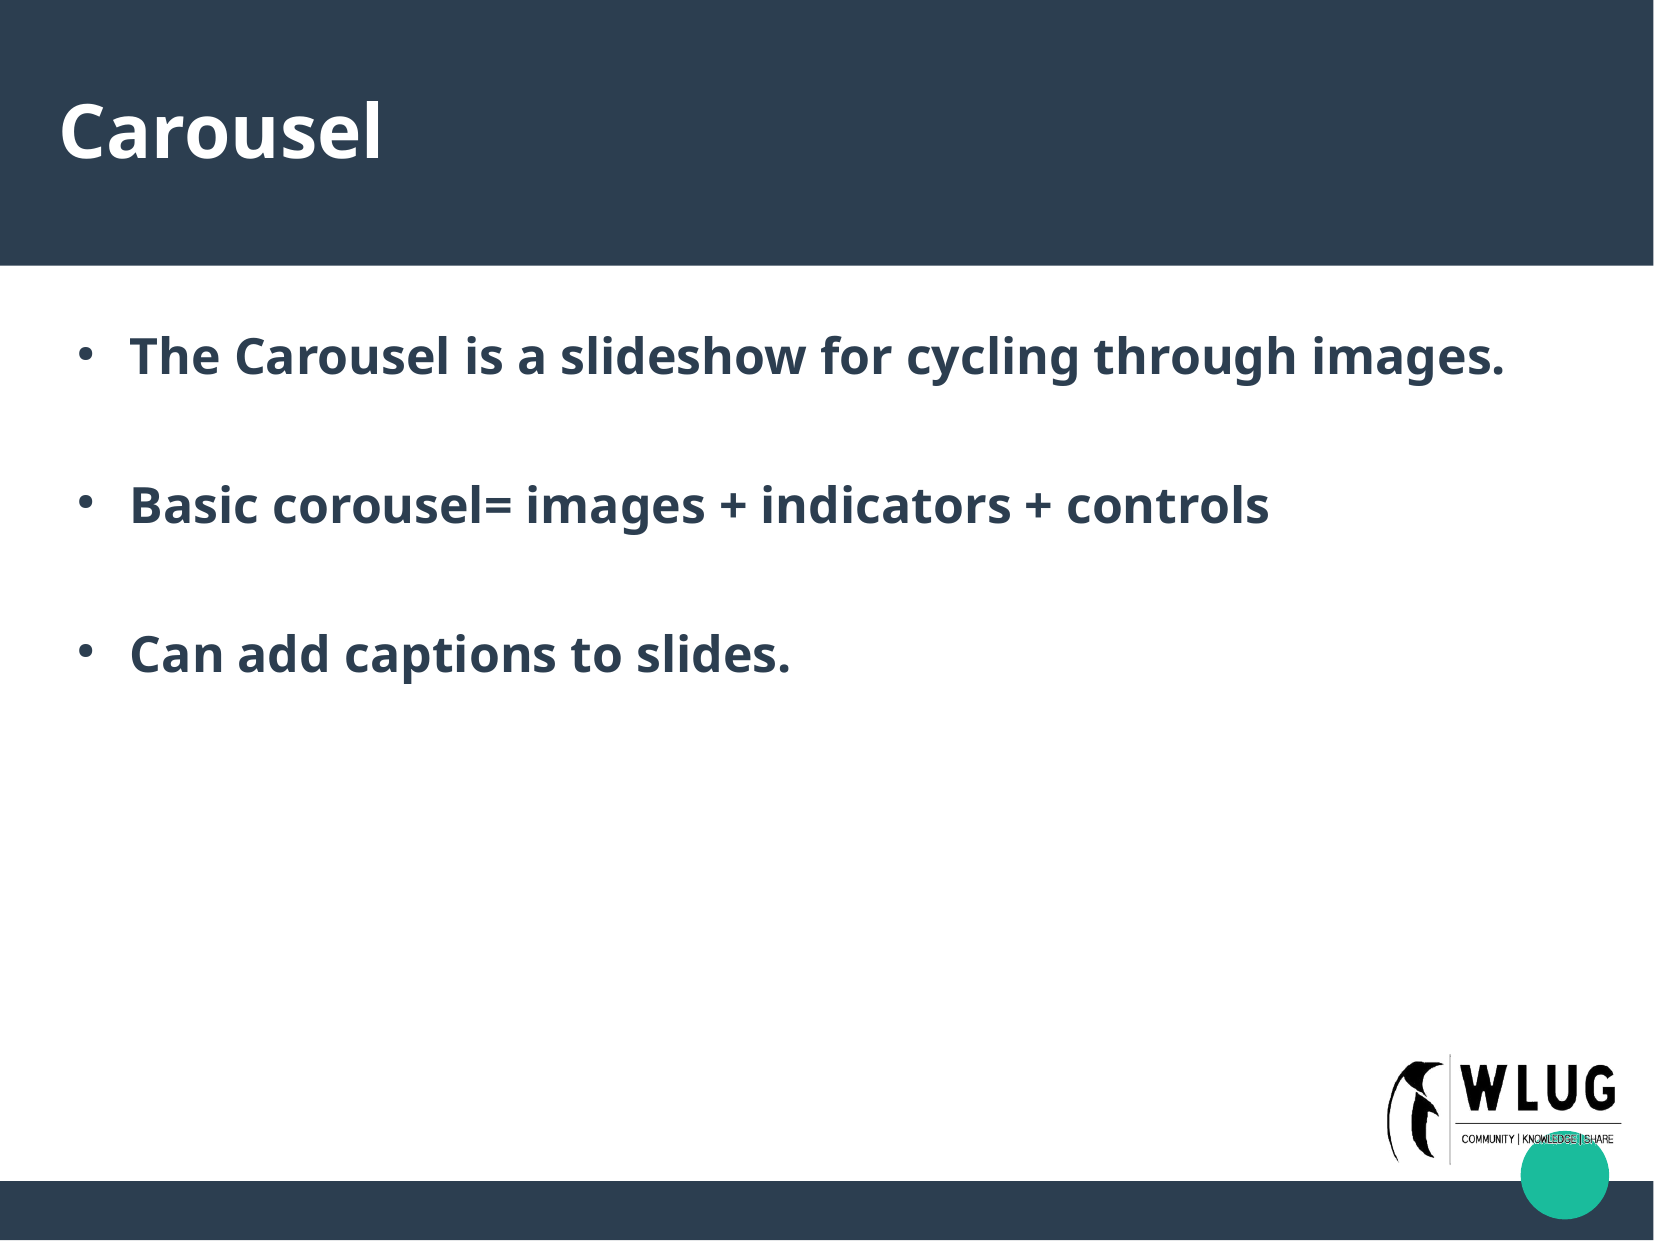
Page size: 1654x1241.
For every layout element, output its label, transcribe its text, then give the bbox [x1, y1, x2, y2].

picture [1371, 1046, 1630, 1170]
list The Carousel is a slideshow for cycling through images. Basic corousel= images + indicators + controls Can add captions to slides. [59, 324, 1595, 1152]
title Carousel [59, 49, 1595, 207]
